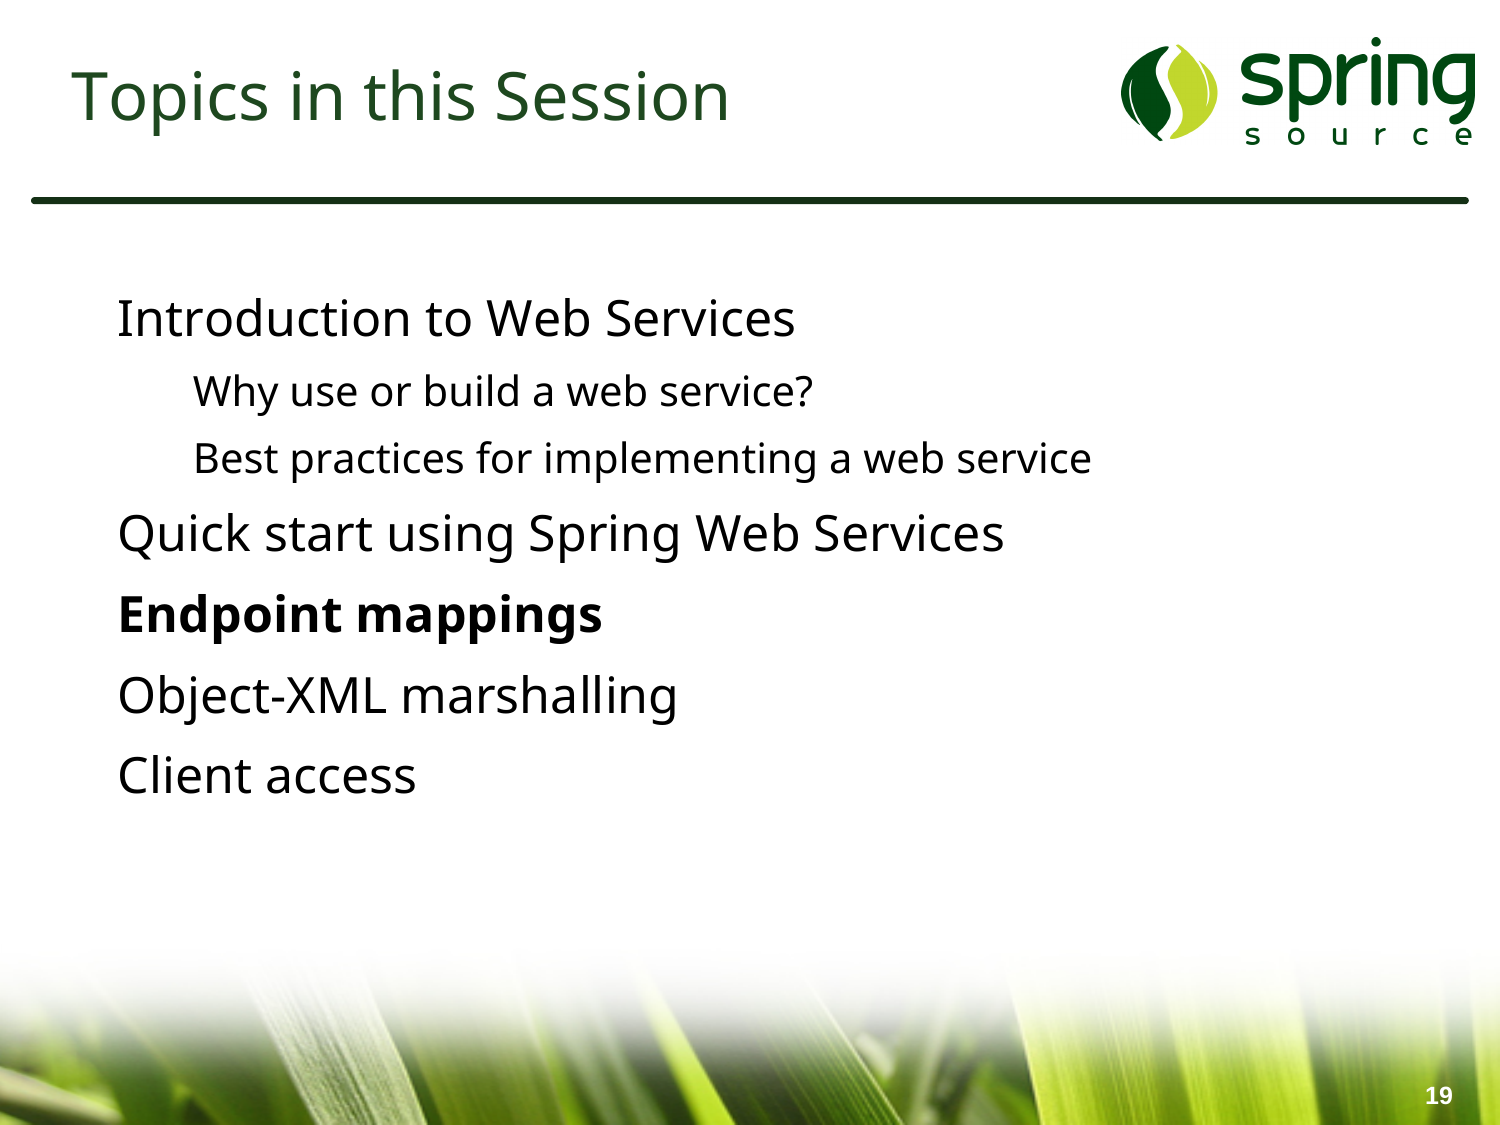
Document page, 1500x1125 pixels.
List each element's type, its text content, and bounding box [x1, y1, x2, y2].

title Topics in this Session [56, 13, 1089, 176]
list Introduction to Web Services Why use or build a web service? Best practices for implementing a web service Quick start using Spring Web Services Endpoint mappings Object-XML marshalling Client access [103, 275, 1394, 938]
picture [1121, 37, 1475, 145]
picture [0, 944, 1500, 1125]
